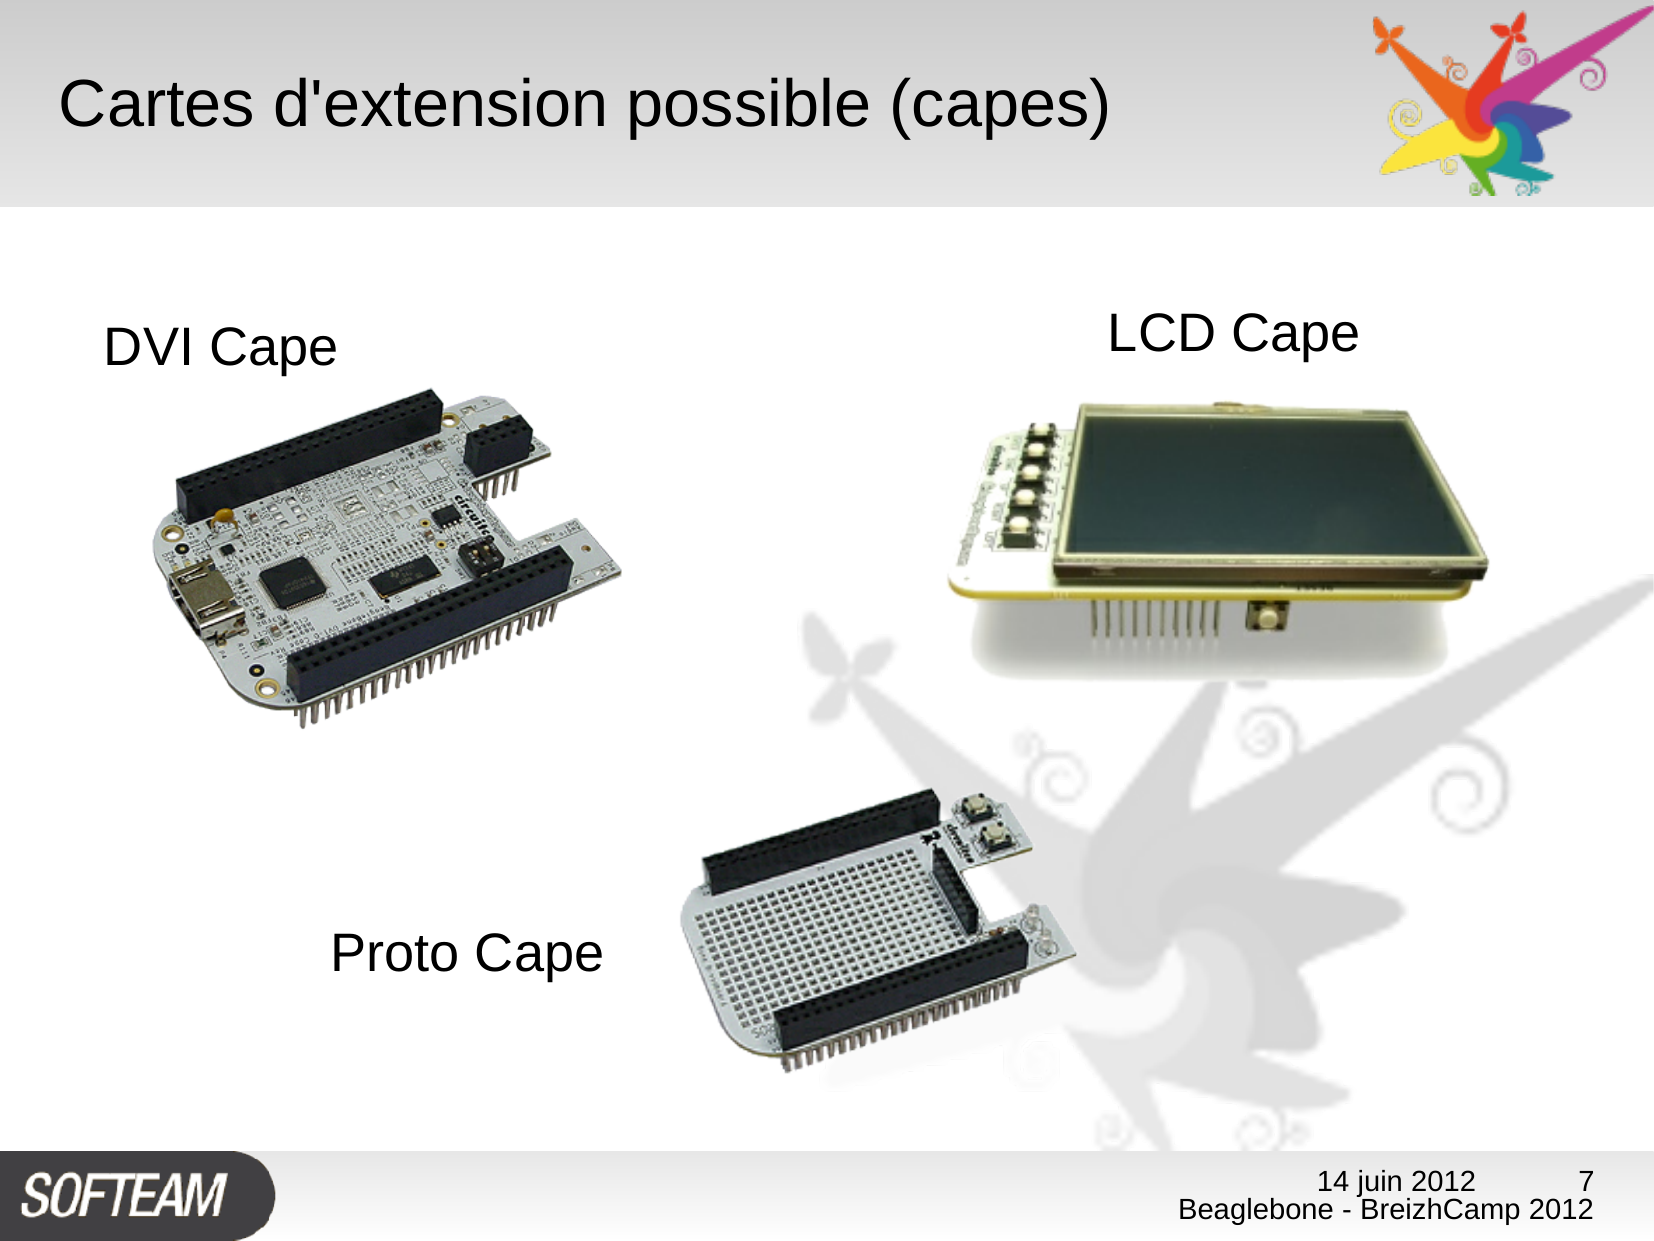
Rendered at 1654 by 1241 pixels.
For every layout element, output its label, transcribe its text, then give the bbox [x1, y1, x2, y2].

picture [1372, 5, 1654, 196]
text_box LCD Cape [1093, 295, 1377, 371]
picture [123, 383, 650, 739]
picture [0, 1151, 277, 1241]
title Cartes d'extension possible (capes) [59, 29, 1359, 178]
text_box DVI Cape [89, 308, 355, 384]
text_box Proto Cape [315, 915, 621, 991]
picture [643, 304, 1654, 1152]
